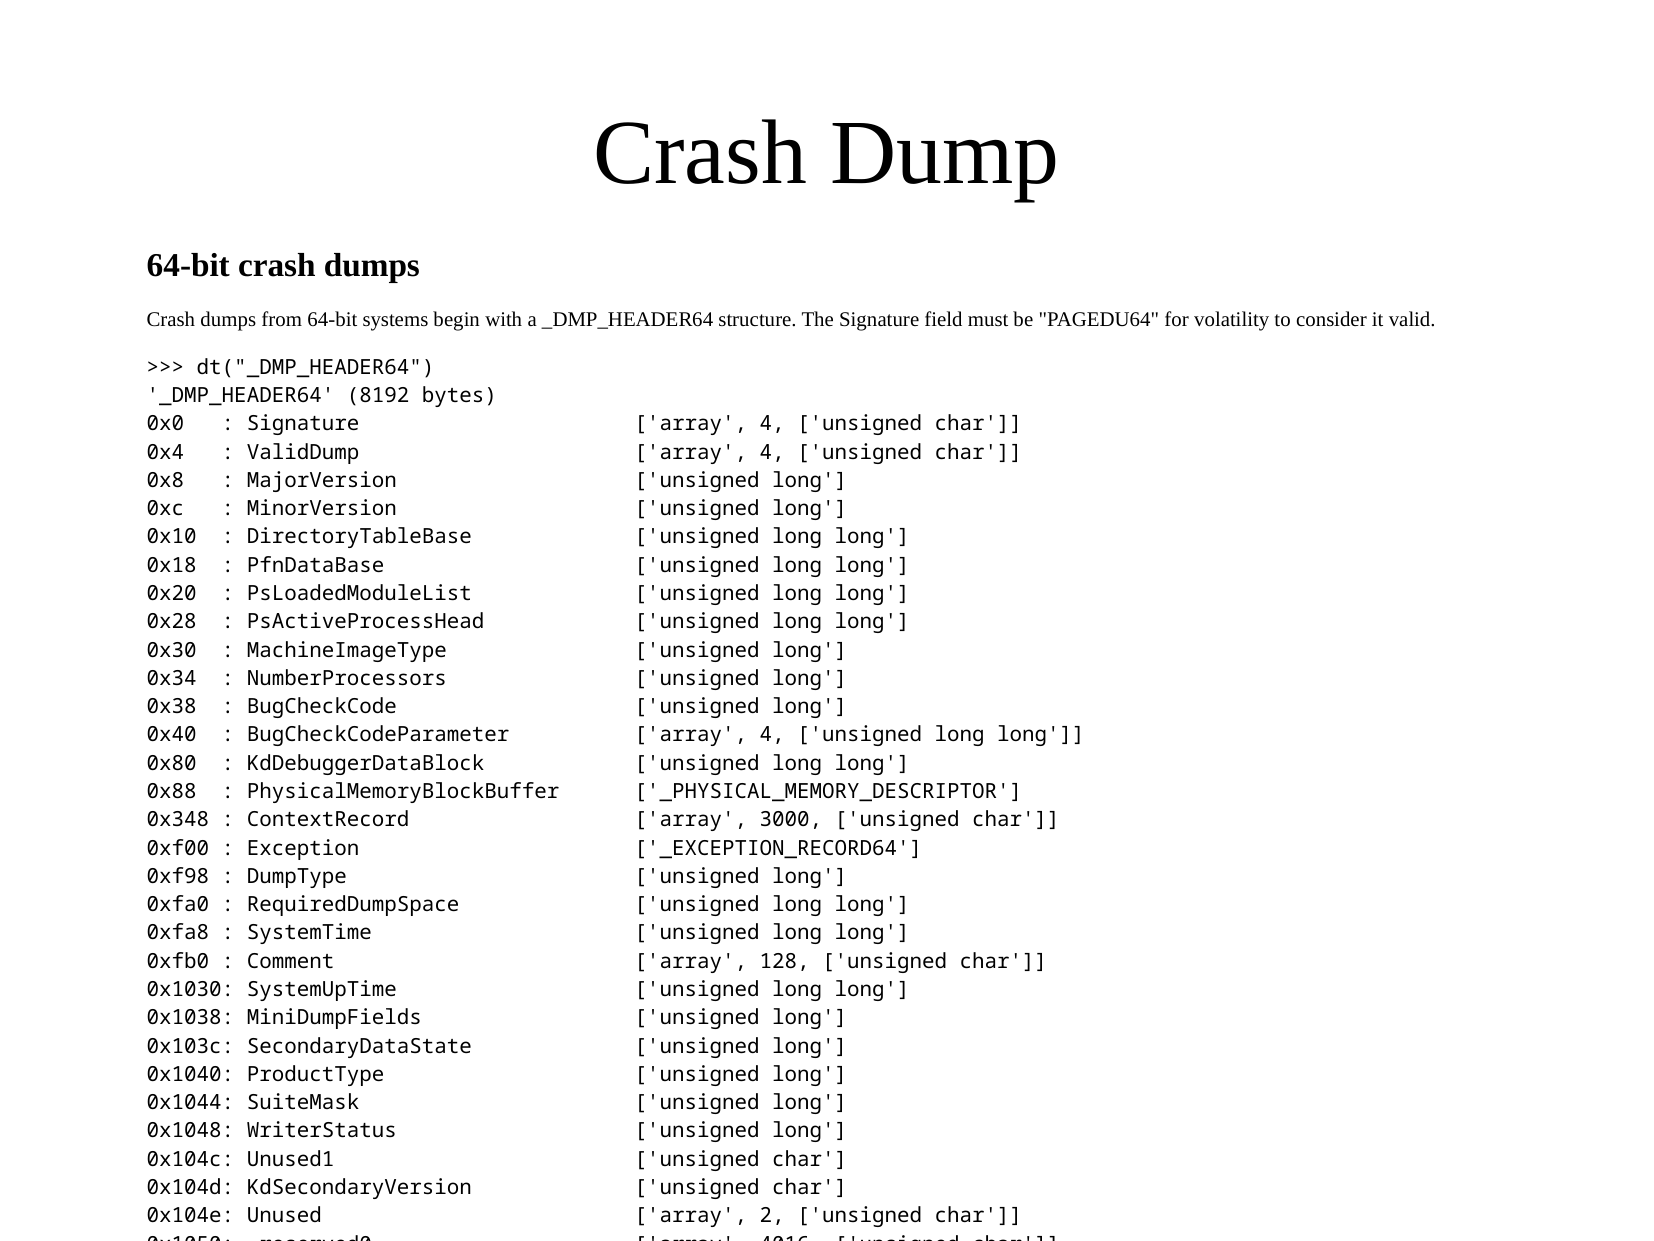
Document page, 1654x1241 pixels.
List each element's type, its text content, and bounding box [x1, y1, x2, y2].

text_box 64-bit crash dumps Crash dumps from 64-bit systems begin with a _DMP_HEADER64 structure. The Signature field must be "PAGEDU64" for volatility to consider it valid. >>> dt("_DMP_HEADER64") '_DMP_HEADER64' (8192 bytes) 0x0 : Signature ['array', 4, ['unsigned char']] 0x4 : ValidDump ['array', 4, ['unsigned char']] 0x8 : MajorVersion ['unsigned long'] 0xc : MinorVersion ['unsigned long'] 0x10 : DirectoryTableBase ['unsigned long long'] 0x18 : PfnDataBase ['unsigned long long'] 0x20 : PsLoadedModuleList ['unsigned long long'] 0x28 : PsActiveProcessHead ['unsigned long long'] 0x30 : MachineImageType ['unsigned long'] 0x34 : NumberProcessors ['unsigned long'] 0x38 : BugCheckCode ['unsigned long'] 0x40 : BugCheckCodeParameter ['array', 4, ['unsigned long long']] 0x80 : KdDebuggerDataBlock ['unsigned long long'] 0x88 : PhysicalMemoryBlockBuffer ['_PHYSICAL_MEMORY_DESCRIPTOR'] 0x348 : ContextRecord ['array', 3000, ['unsigned char']] 0xf00 : Exception ['_EXCEPTION_RECORD64'] 0xf98 : DumpType ['unsigned long'] 0xfa0 : RequiredDumpSpace ['unsigned long long'] 0xfa8 : SystemTime ['unsigned long long'] 0xfb0 : Comment ['array', 128, ['unsigned char']] 0x1030: SystemUpTime ['unsigned long long'] 0x1038: MiniDumpFields ['unsigned long'] 0x103c: SecondaryDataState ['unsigned long'] 0x1040: ProductType ['unsigned long'] 0x1044: SuiteMask ['unsigned long'] 0x1048: WriterStatus ['unsigned long'] 0x104c: Unused1 ['unsigned char'] 0x104d: KdSecondaryVersion ['unsigned char'] 0x104e: Unused ['array', 2, ['unsigned char']] 0x1050: _reserved0 ['array', 4016, ['unsigned char']] [131, 239, 1545, 1137]
title Crash Dump [82, 49, 1571, 257]
